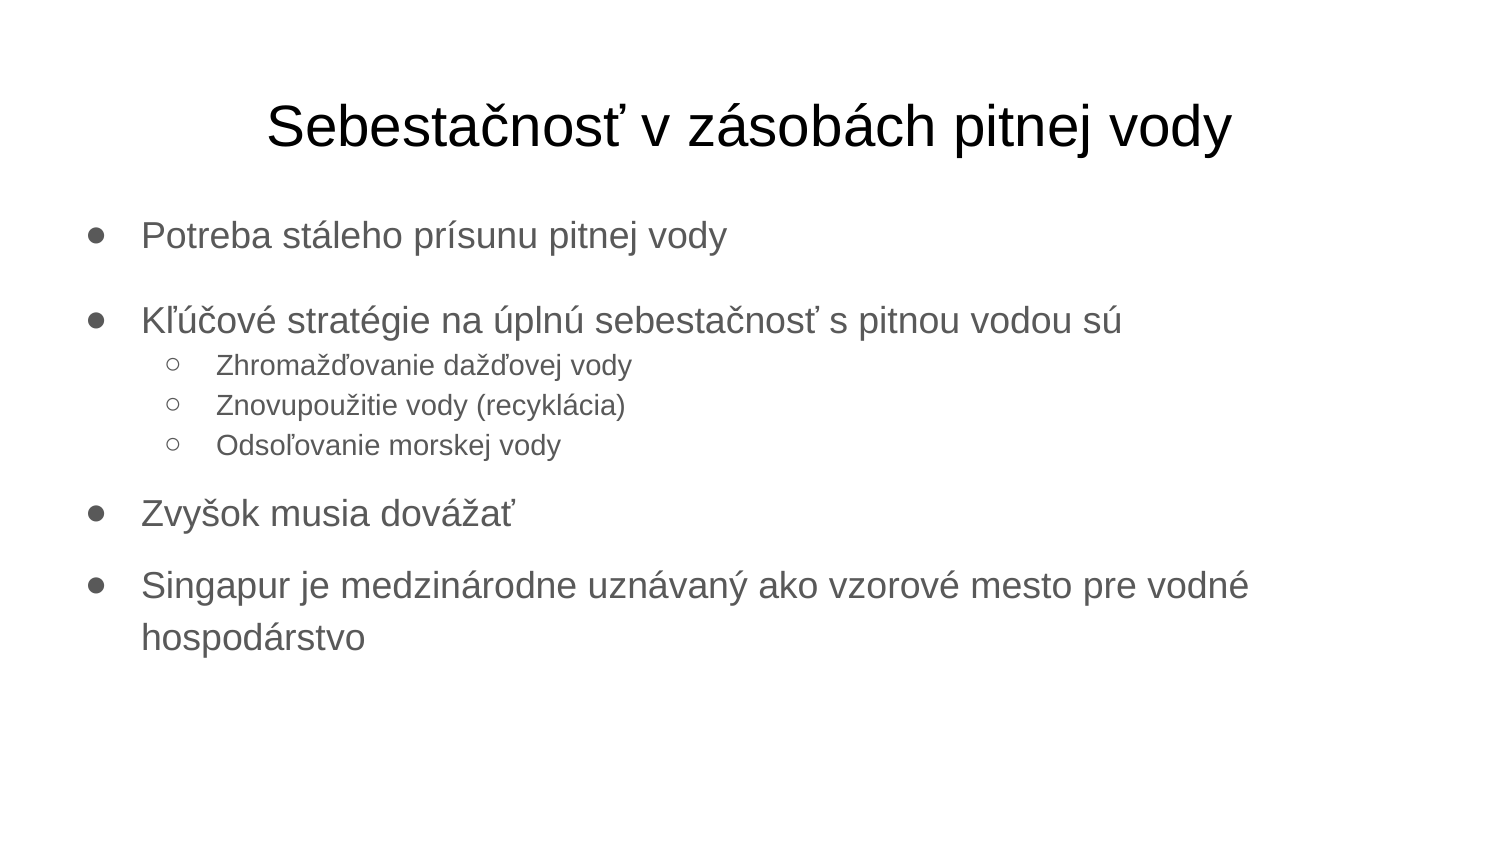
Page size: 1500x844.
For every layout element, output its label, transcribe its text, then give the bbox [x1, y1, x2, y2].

list Potreba stáleho prísunu pitnej vody Kľúčové stratégie na úplnú sebestačnosť s pitnou vodou sú Zhromažďovanie dažďovej vody Znovupoužitie vody (recyklácia) Odsoľovanie morskej vody Zvyšok musia dovážať Singapur je medzinárodne uznávaný ako vzorové mesto pre vodné hospodárstvo [51, 189, 1449, 750]
title Sebestačnosť v zásobách pitnej vody [51, 72, 1449, 167]
